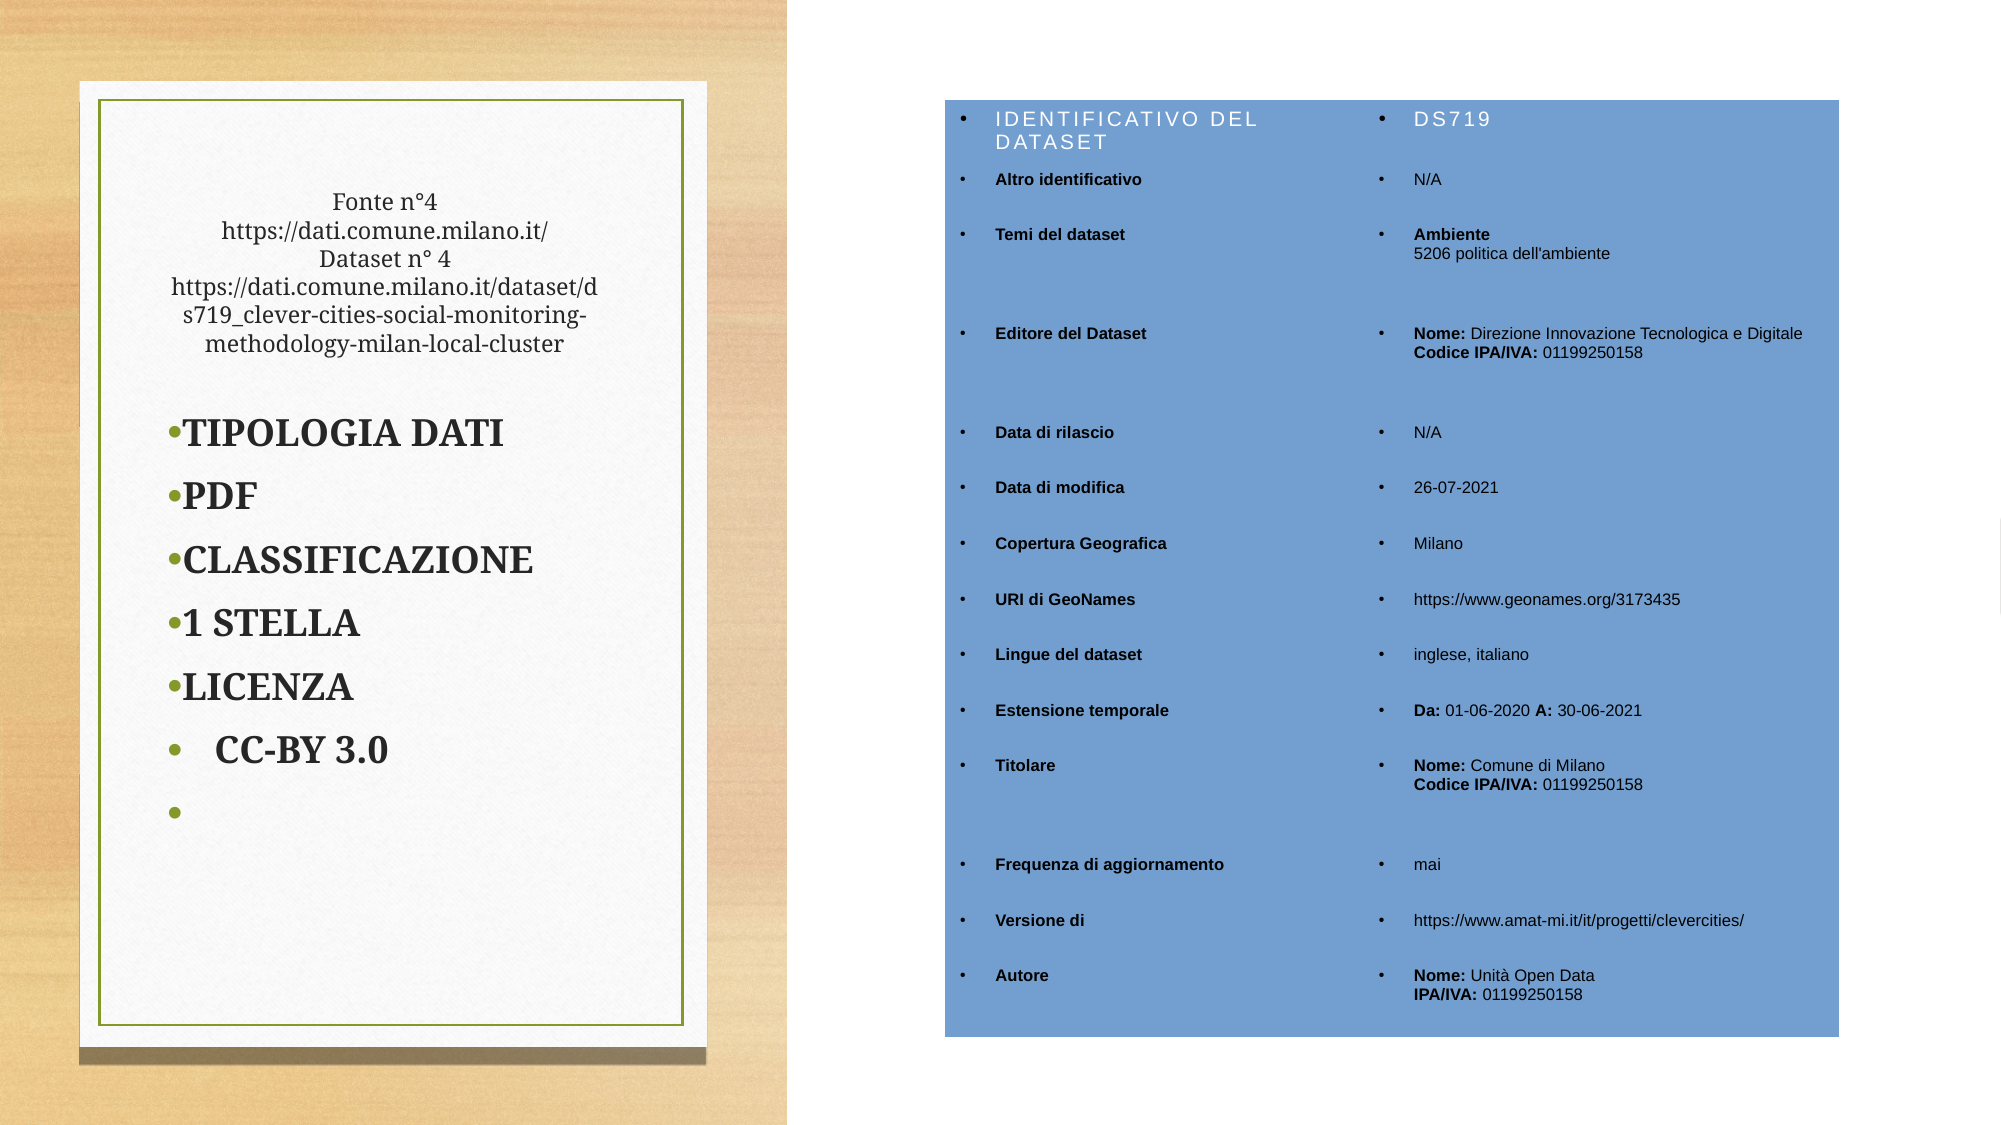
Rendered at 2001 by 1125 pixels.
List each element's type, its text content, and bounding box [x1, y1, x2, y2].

text_box [0, 0, 2000, 1125]
table_cell Autore [945, 959, 1364, 1037]
table_cell https://www.amat-mi.it/it/progetti/clevercities/ [1364, 904, 1839, 959]
table_cell Nome: Comune di Milano Codice IPA/IVA: 01199250158 [1364, 749, 1839, 848]
table_cell Ambiente 5206 politica dell'ambiente [1364, 218, 1839, 317]
table_cell Frequenza di aggiornamento [945, 848, 1364, 904]
table_cell N/A [1364, 163, 1839, 218]
table_cell Estensione temporale [945, 694, 1364, 749]
table_cell Da: 01-06-2020 A: 30-06-2021 [1364, 694, 1839, 749]
table_cell N/A [1364, 416, 1839, 471]
table_cell Titolare [945, 749, 1364, 848]
list TIPOLOGIA DATI PDF CLASSIFICAZIONE 1 STELLA LICENZA CC-BY 3.0 [152, 398, 618, 982]
table_cell Altro identificativo [945, 163, 1364, 218]
table_header Identificativo del dataset [945, 100, 1364, 163]
table_cell Copertura Geografica [945, 527, 1364, 583]
table_cell Nome: Unità Open Data IPA/IVA: 01199250158 [1364, 959, 1839, 1037]
table_cell mai [1364, 848, 1839, 904]
table_cell Data di rilascio [945, 416, 1364, 471]
table_cell Nome: Direzione Innovazione Tecnologica e Digitale Codice IPA/IVA: 01199250158 [1364, 317, 1839, 416]
table_cell inglese, italiano [1364, 638, 1839, 694]
table_cell Temi del dataset [945, 218, 1364, 317]
table_cell Versione di [945, 904, 1364, 959]
table_cell https://www.geonames.org/3173435 [1364, 583, 1839, 638]
table_cell Editore del Dataset [945, 317, 1364, 416]
table_cell URI di GeoNames [945, 583, 1364, 638]
table_header DS719 [1364, 100, 1839, 163]
title Fonte n°4 https://dati.comune.milano.it/ Dataset n° 4 https://dati.comune.milano.it/dataset/ds719_clever-cities-social-monitoring-methodology-milan-local-cluster [152, 159, 618, 366]
table_cell Milano [1364, 527, 1839, 583]
table_cell Data di modifica [945, 471, 1364, 527]
table_cell Lingue del dataset [945, 638, 1364, 694]
table_cell 26-07-2021 [1364, 471, 1839, 527]
